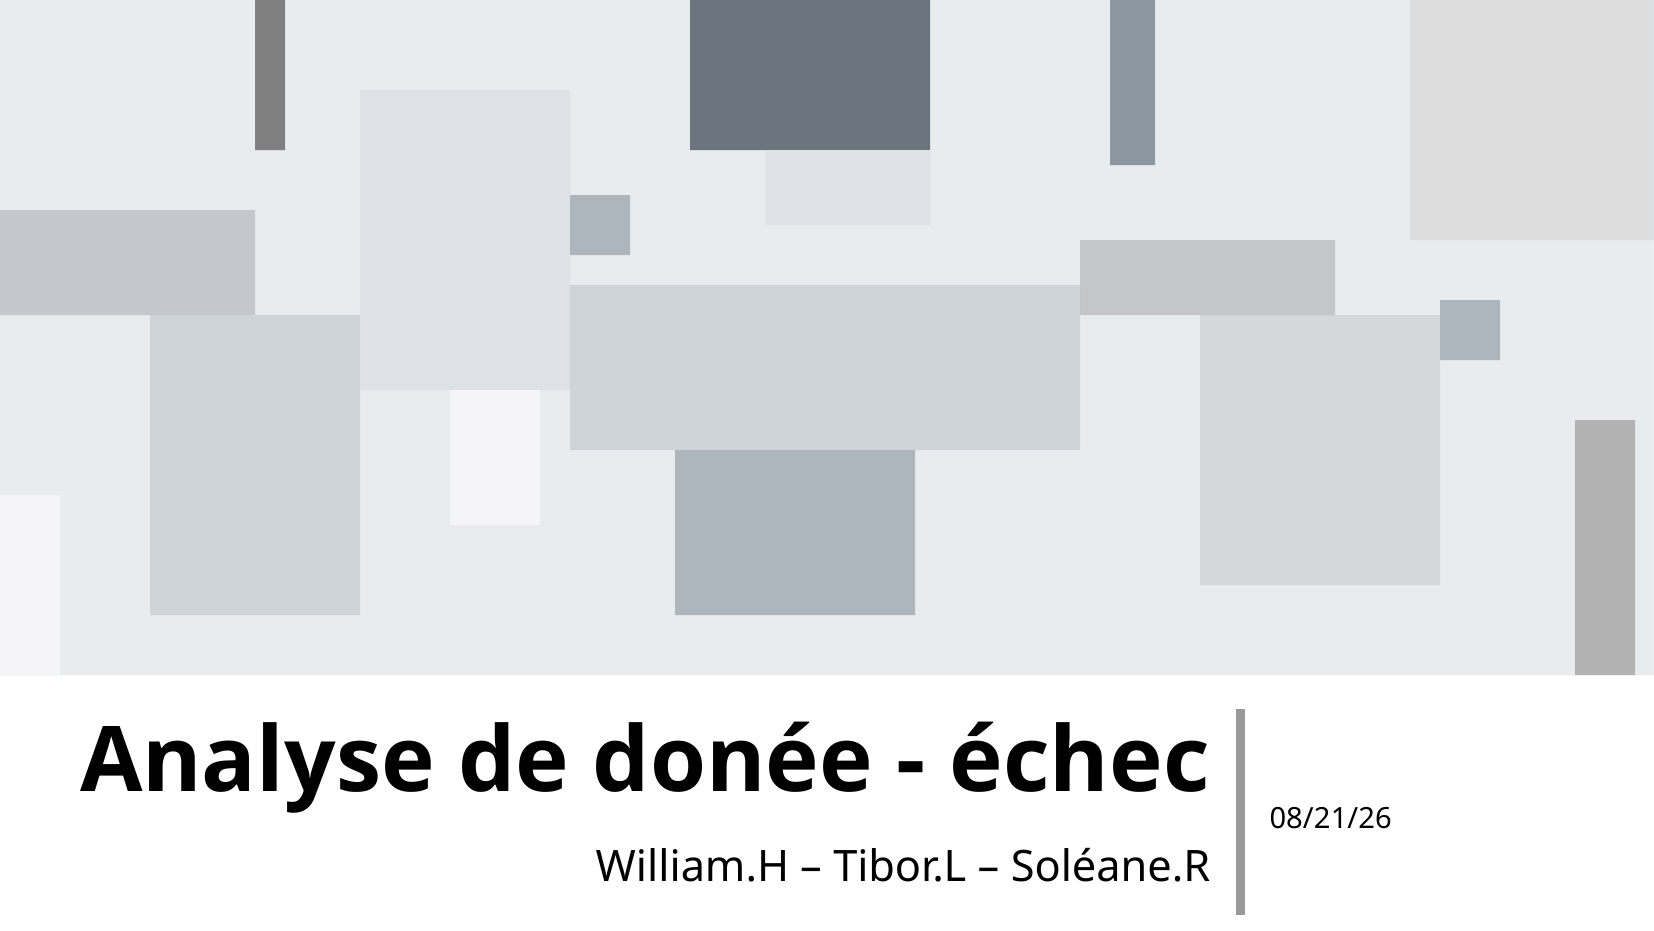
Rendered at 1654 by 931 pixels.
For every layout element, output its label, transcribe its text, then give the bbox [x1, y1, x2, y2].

subtitle William.H – Tibor.L – Soléane.R [59, 835, 1211, 895]
title Analyse de donée - échec [59, 694, 1211, 819]
